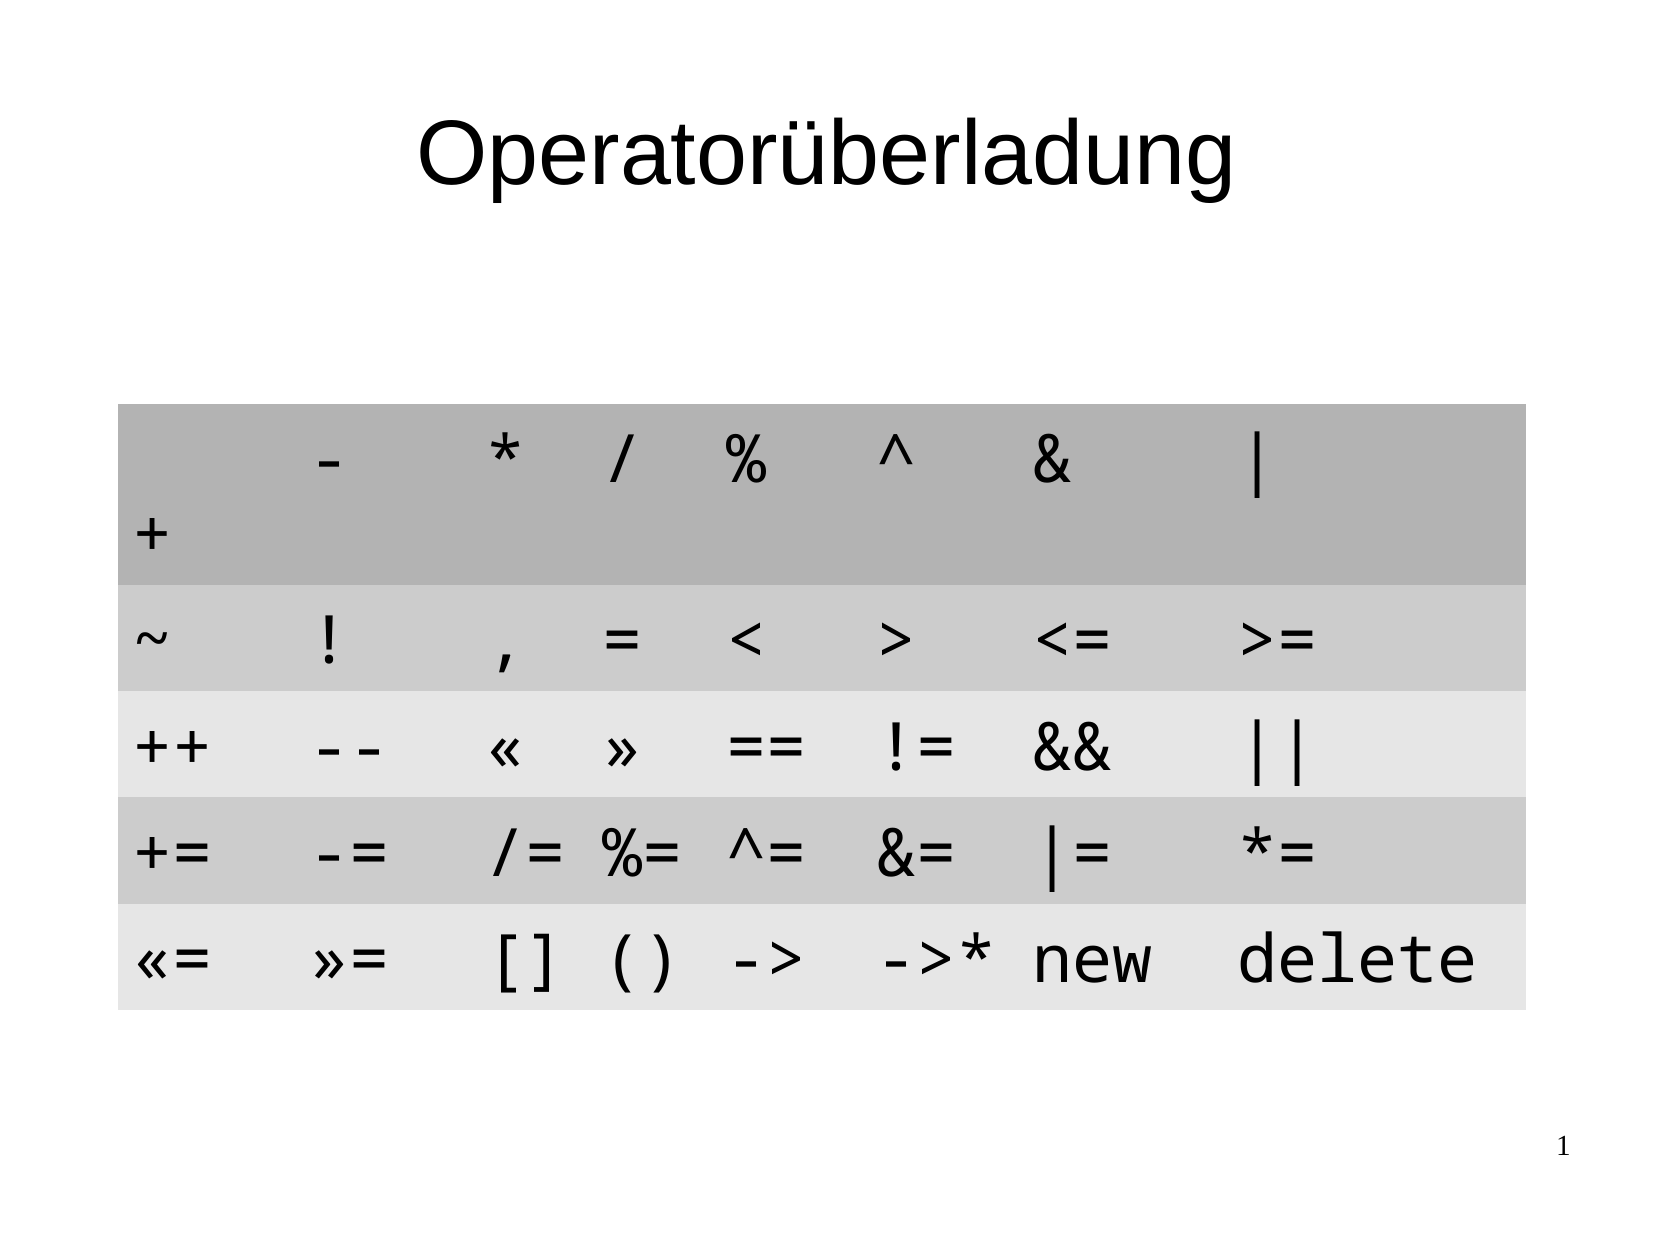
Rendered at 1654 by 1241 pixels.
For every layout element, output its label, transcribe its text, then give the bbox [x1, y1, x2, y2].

table_header | [1222, 404, 1526, 585]
table_cell |= [1018, 797, 1222, 904]
table_cell += [118, 797, 295, 904]
table_cell «= [118, 904, 295, 1010]
table_cell « [470, 691, 588, 797]
table_header * [470, 404, 588, 585]
table_cell >= [1222, 585, 1526, 691]
table_cell delete [1222, 904, 1526, 1010]
table_cell = [588, 585, 711, 691]
table_cell && [1018, 691, 1222, 797]
table_cell »= [295, 904, 470, 1010]
table_cell < [711, 585, 862, 691]
table_cell > [862, 585, 1018, 691]
table_cell [] [470, 904, 588, 1010]
table_cell ! [295, 585, 470, 691]
table_cell » [588, 691, 711, 797]
table_cell -> [711, 904, 862, 1010]
table_cell == [711, 691, 862, 797]
table_cell ->* [862, 904, 1018, 1010]
table_cell != [862, 691, 1018, 797]
table_cell &= [862, 797, 1018, 904]
table_cell *= [1222, 797, 1526, 904]
table_cell ++ [118, 691, 295, 797]
table_cell -- [295, 691, 470, 797]
table_cell || [1222, 691, 1526, 797]
table_cell <= [1018, 585, 1222, 691]
table_header - [295, 404, 470, 585]
table_cell new [1018, 904, 1222, 1010]
table_cell , [470, 585, 588, 691]
table_cell -= [295, 797, 470, 904]
table_cell () [588, 904, 711, 1010]
table_header % [711, 404, 862, 585]
table_cell /= [470, 797, 588, 904]
table_header + [118, 404, 295, 585]
title Operatorüberladung [82, 49, 1571, 257]
table_cell %= [588, 797, 711, 904]
table_header ^ [862, 404, 1018, 585]
table_cell ~ [118, 585, 295, 691]
table_header / [588, 404, 711, 585]
table_cell ^= [711, 797, 862, 904]
table_header & [1018, 404, 1222, 585]
